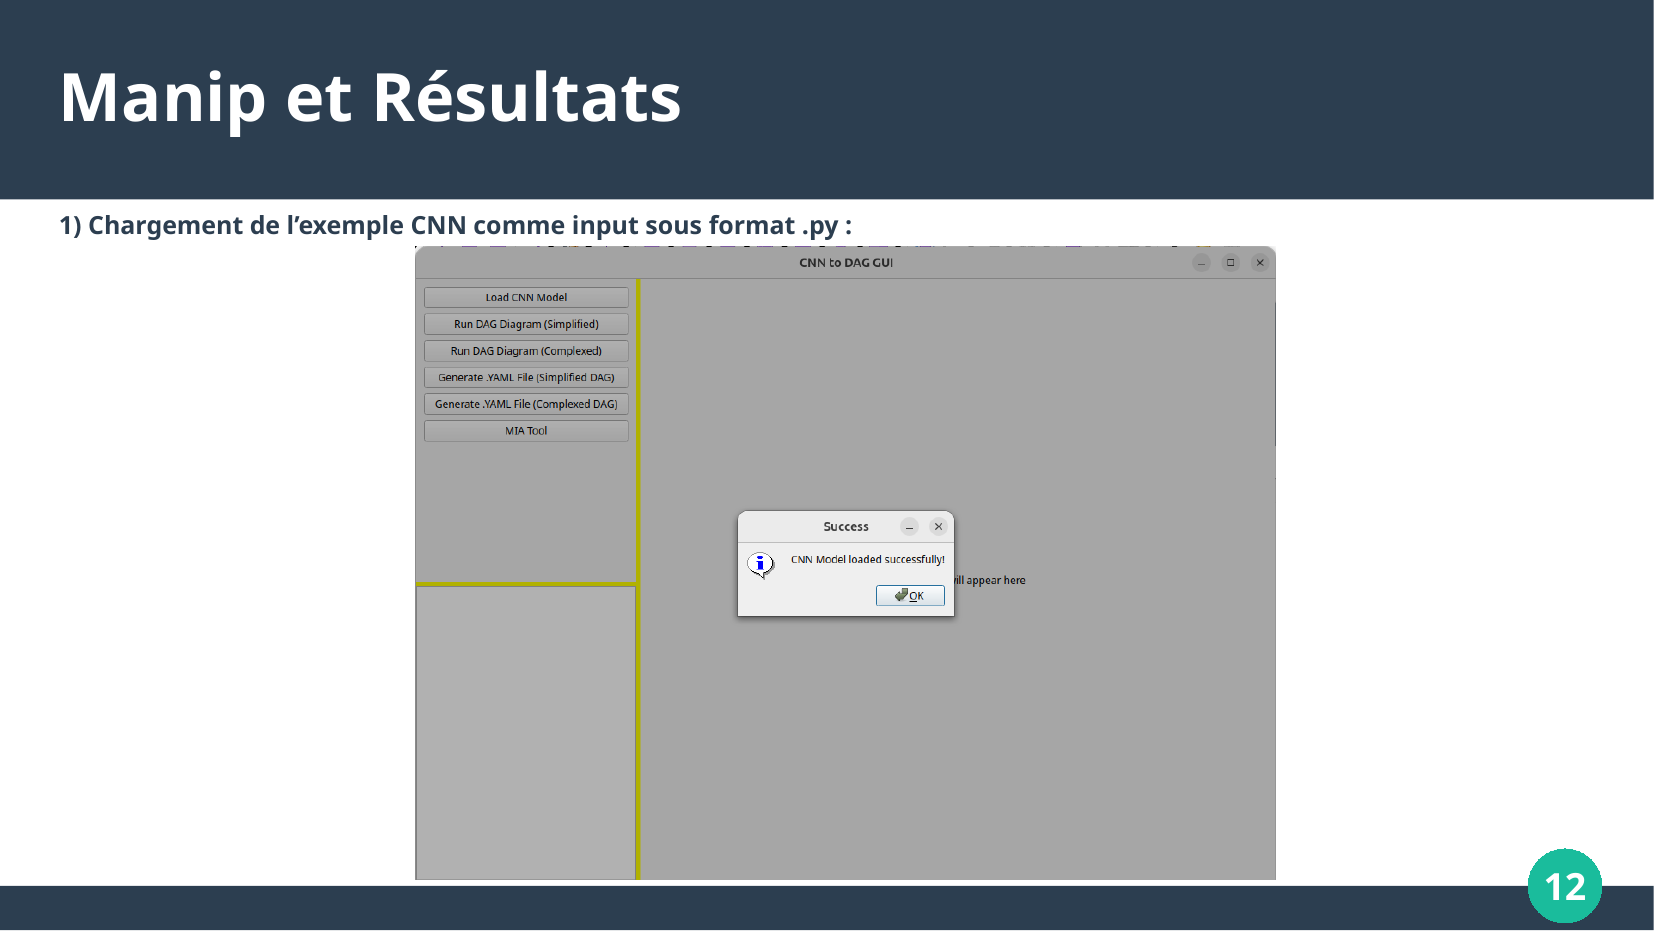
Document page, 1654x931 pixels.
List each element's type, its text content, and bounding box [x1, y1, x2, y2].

list 1) Chargement de l’exemple CNN comme input sous format .py : [59, 208, 1595, 829]
title Manip et Résultats [59, 37, 1595, 155]
picture [415, 246, 1276, 880]
